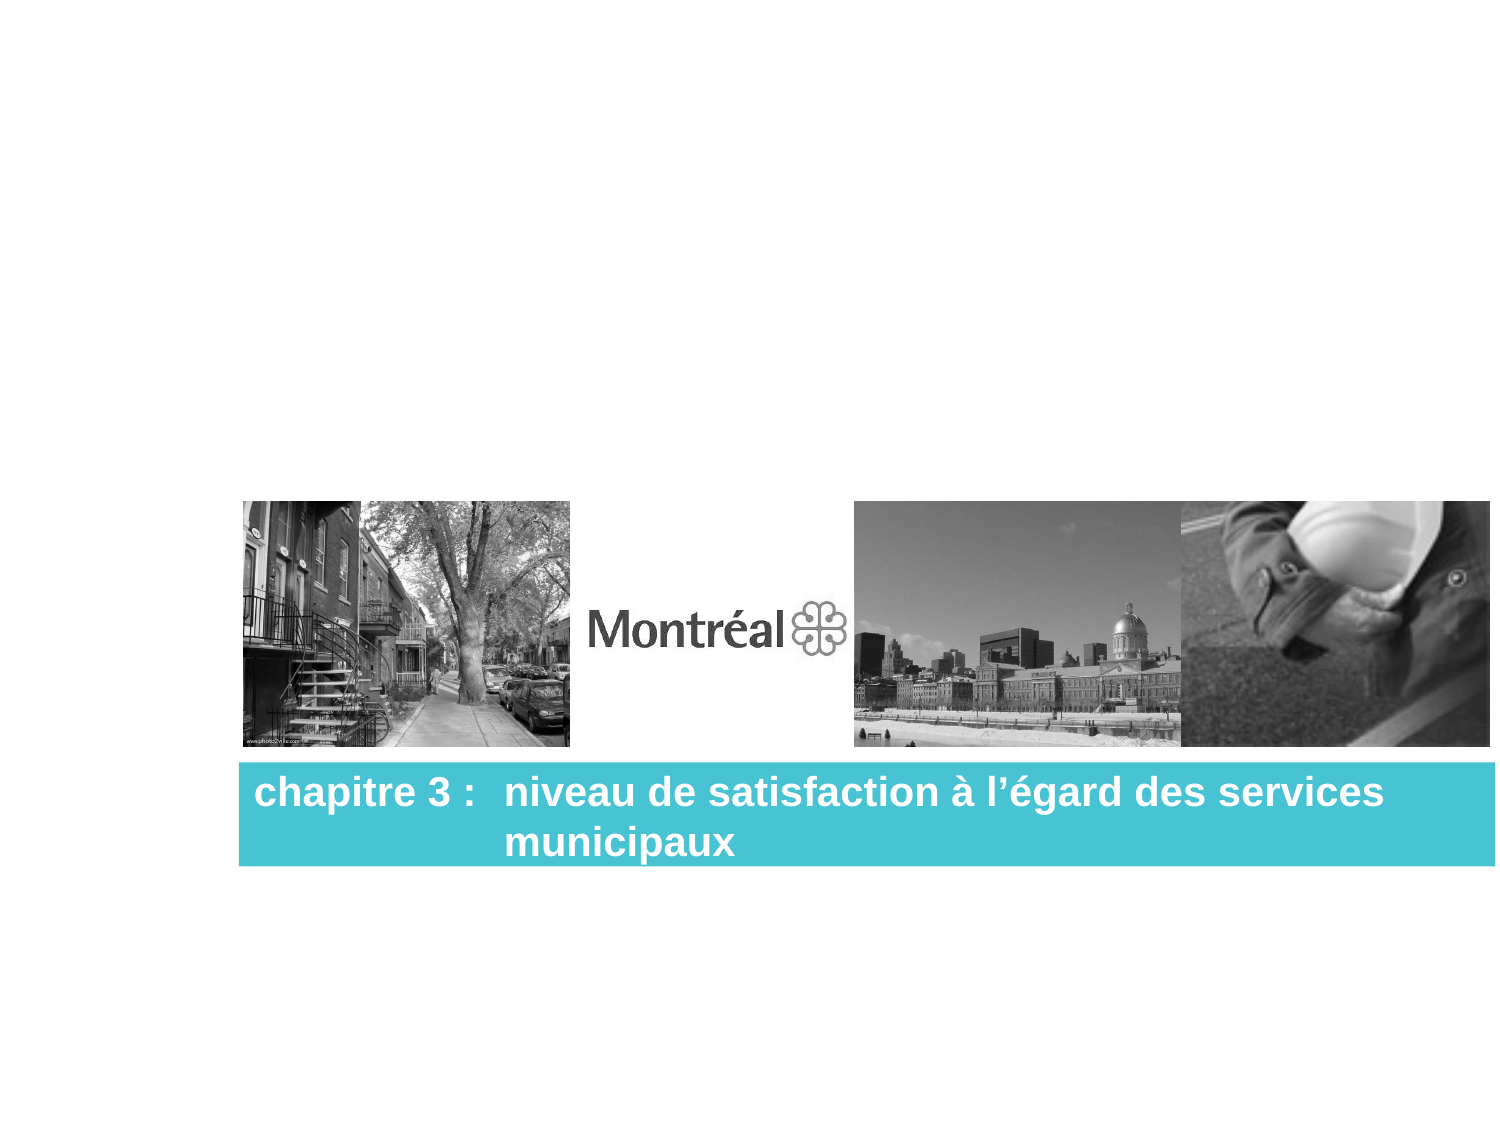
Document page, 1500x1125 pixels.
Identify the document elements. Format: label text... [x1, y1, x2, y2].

picture [243, 501, 570, 747]
title chapitre 3 : niveau de satisfaction à l’égard des services municipaux [238, 762, 1496, 867]
picture [575, 501, 1490, 747]
